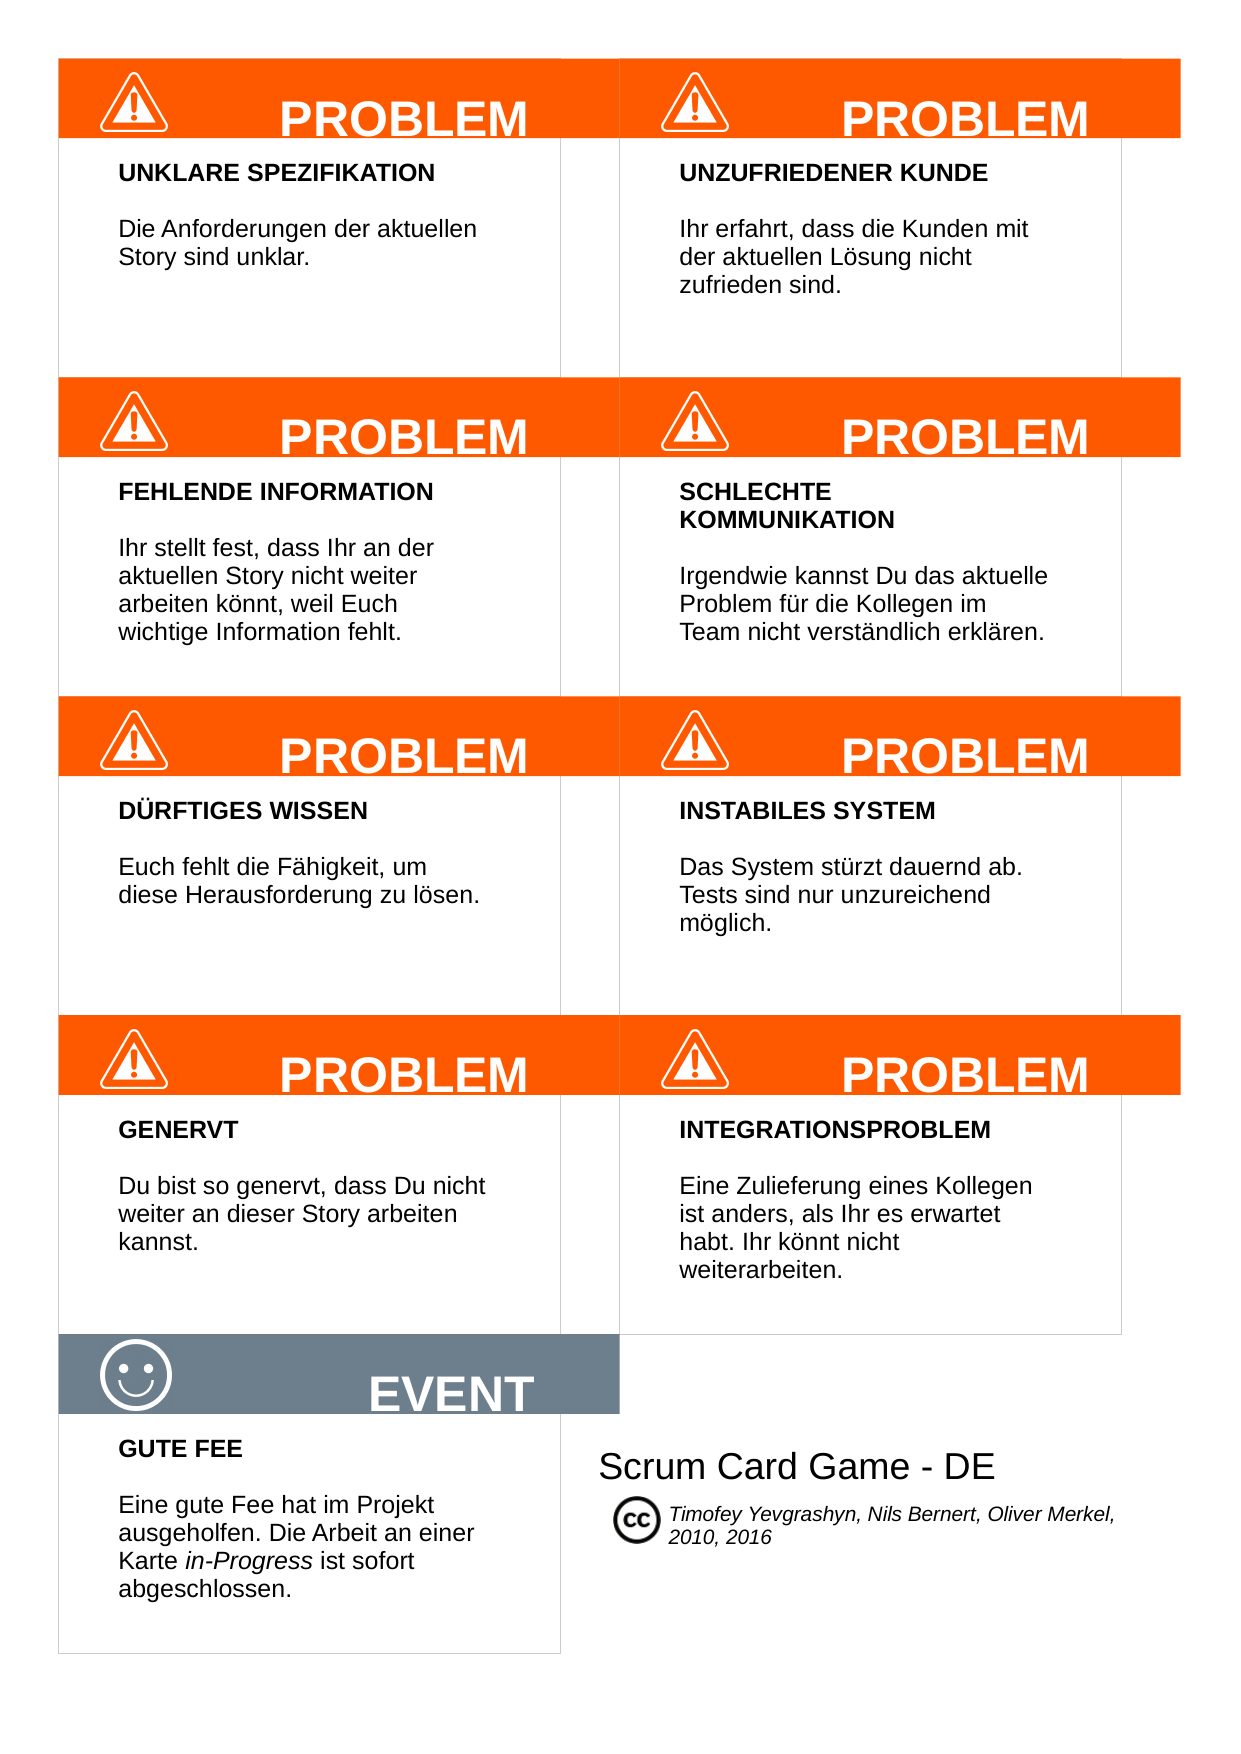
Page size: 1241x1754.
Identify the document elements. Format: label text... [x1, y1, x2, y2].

text_box UNZUFRIEDENER KUNDE Ihr erfahrt, dass die Kunden mit der aktuellen Lösung nicht zufrieden sind. [664, 151, 1070, 314]
text_box PROBLEM [826, 402, 1109, 475]
picture [100, 1029, 168, 1089]
picture [100, 1339, 172, 1411]
text_box INSTABILES SYSTEM Das System stürzt dauernd ab. Tests sind nur unzureichend möglich. [664, 789, 1070, 952]
text_box EVENT [353, 1358, 555, 1431]
text_box [58, 58, 1181, 1654]
text_box GENERVT Du bist so genervt, dass Du nicht weiter an dieser Story arbeiten kannst. [103, 1108, 509, 1271]
text_box FEHLENDE INFORMATION Ihr stellt fest, dass Ihr an der aktuellen Story nicht weiter arbeiten könnt, weil Euch wichtige Information fehlt. [103, 470, 509, 655]
text_box Timofey Yevgrashyn, Nils Bernert, Oliver Merkel, 2010, 2016 [653, 1495, 1182, 1581]
picture [661, 710, 729, 770]
text_box DÜRFTIGES WISSEN Euch fehlt die Fähigkeit, um diese Herausforderung zu lösen. [103, 789, 509, 952]
text_box PROBLEM [265, 402, 548, 475]
text_box GUTE FEE Eine gute Fee hat im Projekt ausgeholfen. Die Arbeit an einer Karte in-Progress ist sofort abgeschlossen. [103, 1427, 509, 1612]
text_box PROBLEM [265, 721, 548, 793]
picture [100, 72, 168, 132]
text_box PROBLEM [826, 1040, 1109, 1112]
picture [100, 391, 168, 451]
picture [661, 72, 729, 132]
picture [100, 710, 168, 770]
picture [613, 1496, 653, 1544]
text_box INTEGRATIONSPROBLEM Eine Zulieferung eines Kollegen ist anders, als Ihr es erwartet habt. Ihr könnt nicht weiterarbeiten. [664, 1108, 1070, 1292]
text_box Scrum Card Game - DE [583, 1438, 1019, 1496]
text_box PROBLEM [826, 83, 1109, 156]
picture [661, 1029, 729, 1089]
text_box UNKLARE SPEZIFIKATION Die Anforderungen der aktuellen Story sind unklar. [103, 151, 509, 314]
text_box PROBLEM [265, 83, 548, 156]
text_box PROBLEM [826, 721, 1109, 793]
picture [661, 391, 729, 451]
text_box PROBLEM [265, 1040, 548, 1112]
text_box SCHLECHTE KOMMUNIKATION Irgendwie kannst Du das aktuelle Problem für die Kollegen im Team nicht verständlich erklären. [664, 470, 1070, 633]
